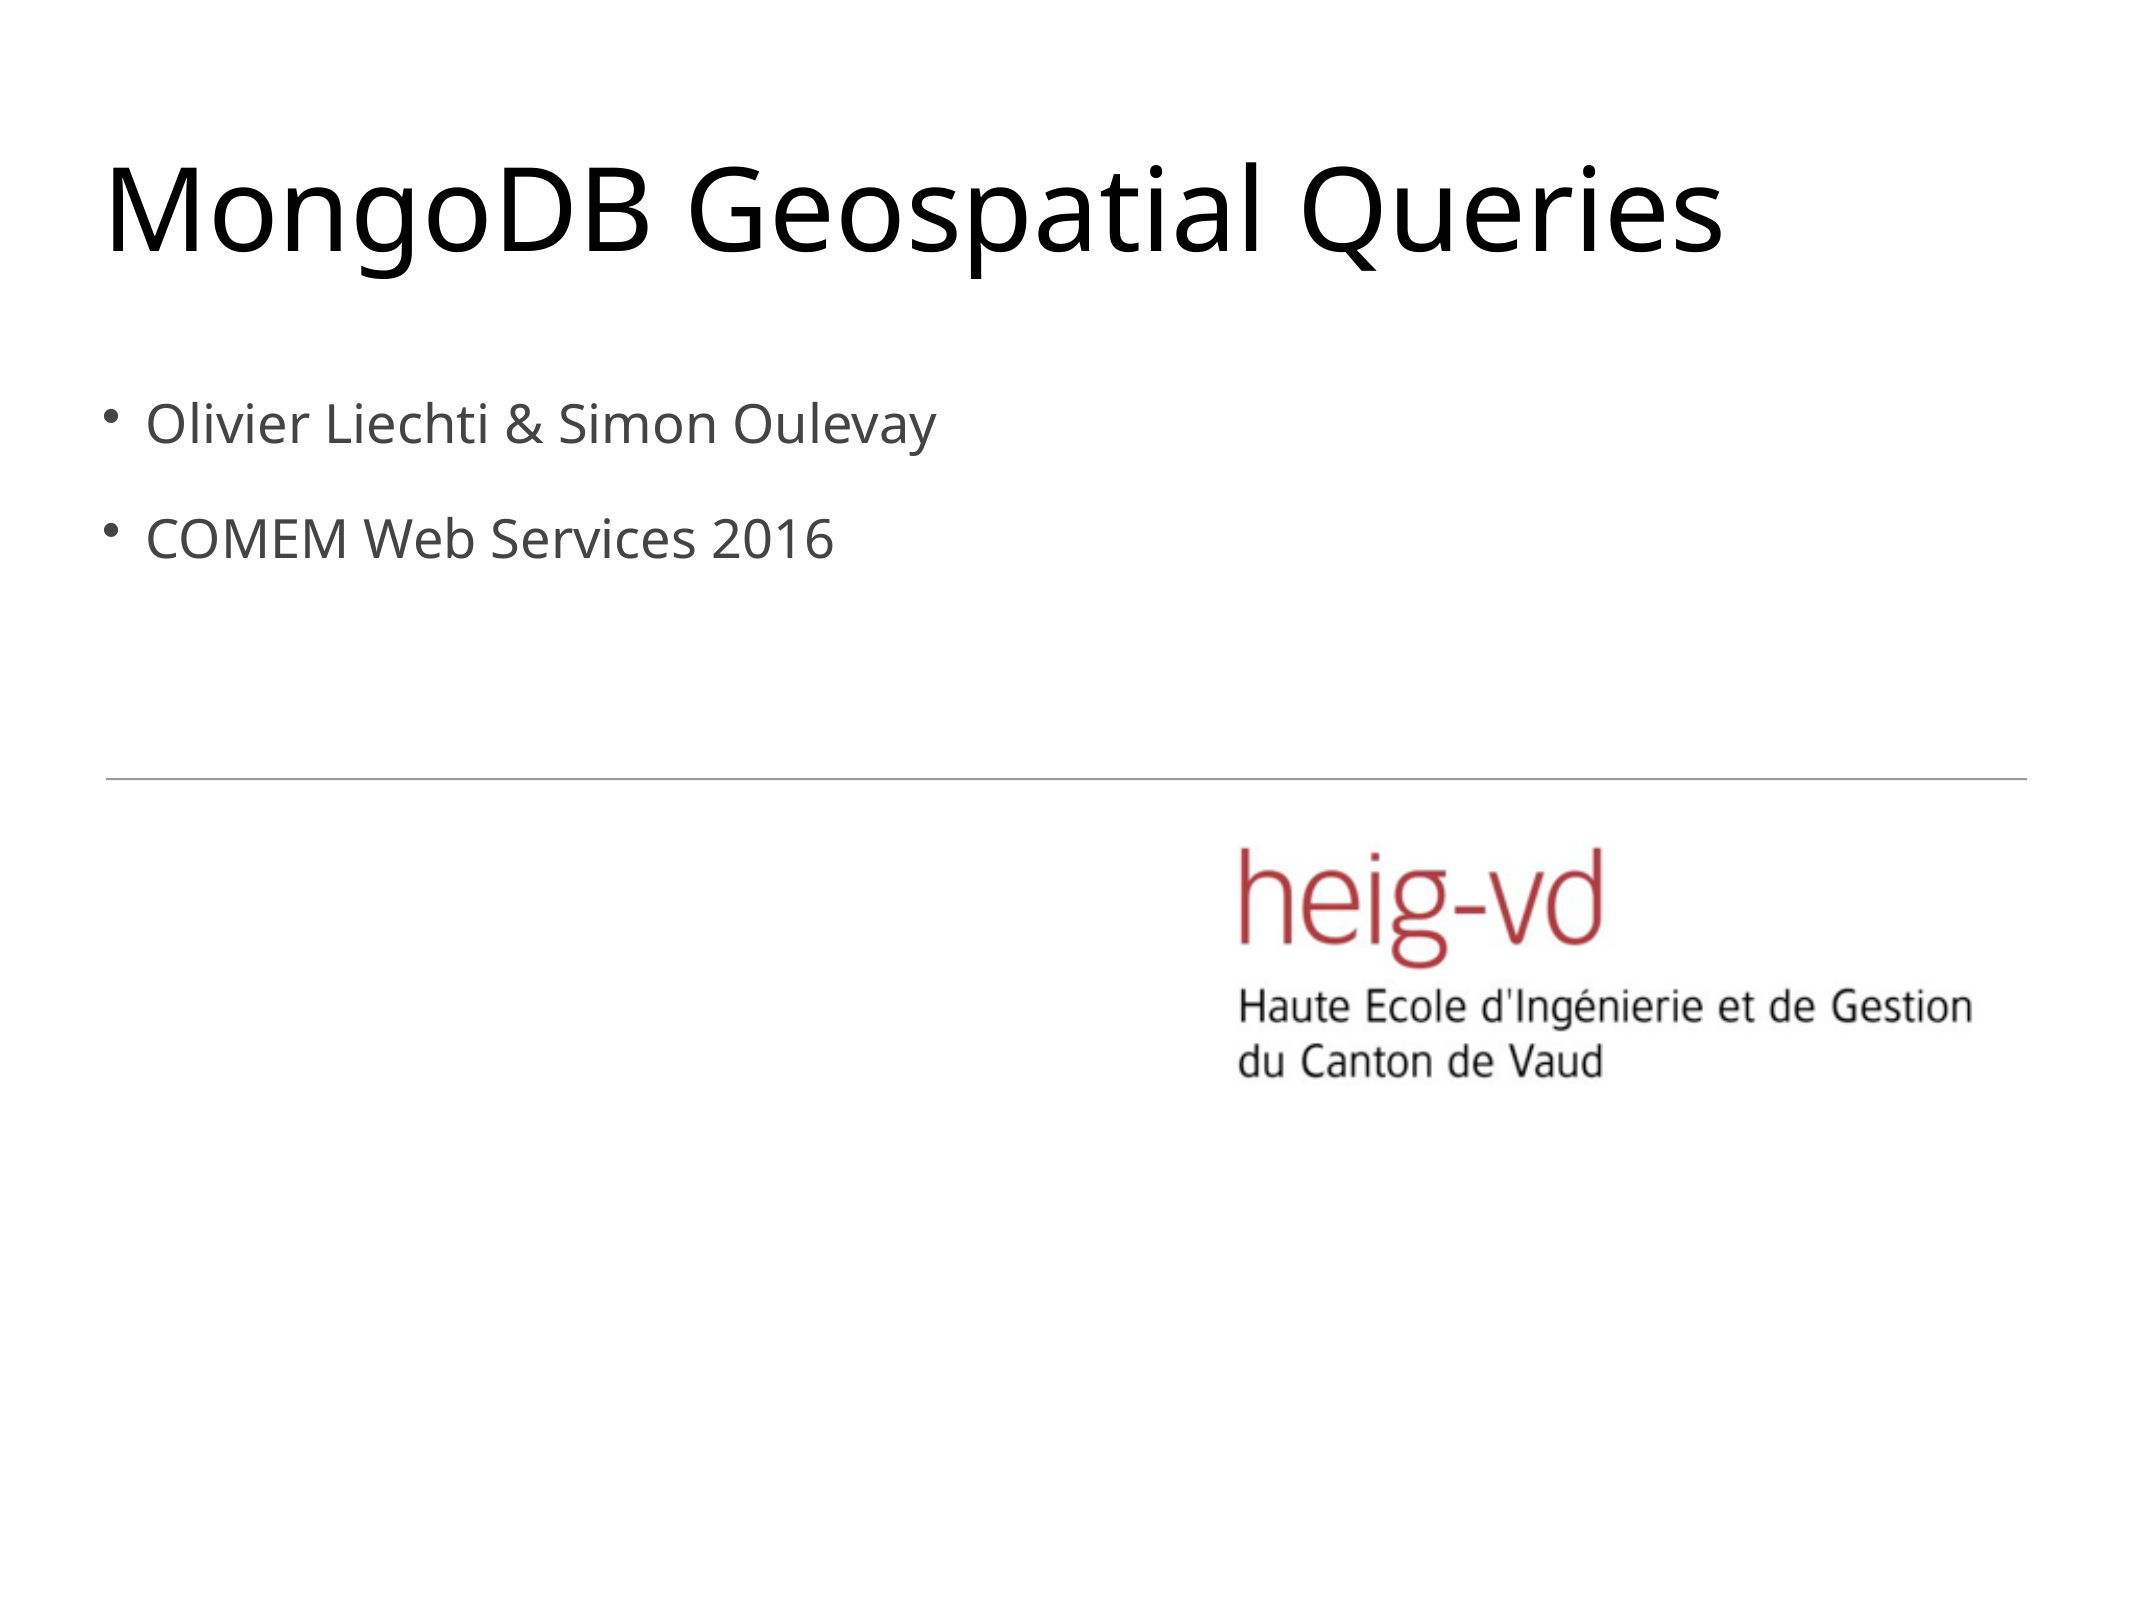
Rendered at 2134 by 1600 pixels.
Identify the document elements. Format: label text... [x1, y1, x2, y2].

title MongoDB Geospatial Queries [93, 54, 2040, 284]
subtitle Olivier Liechti & Simon Oulevay COMEM Web Services 2016 [93, 381, 2040, 1459]
